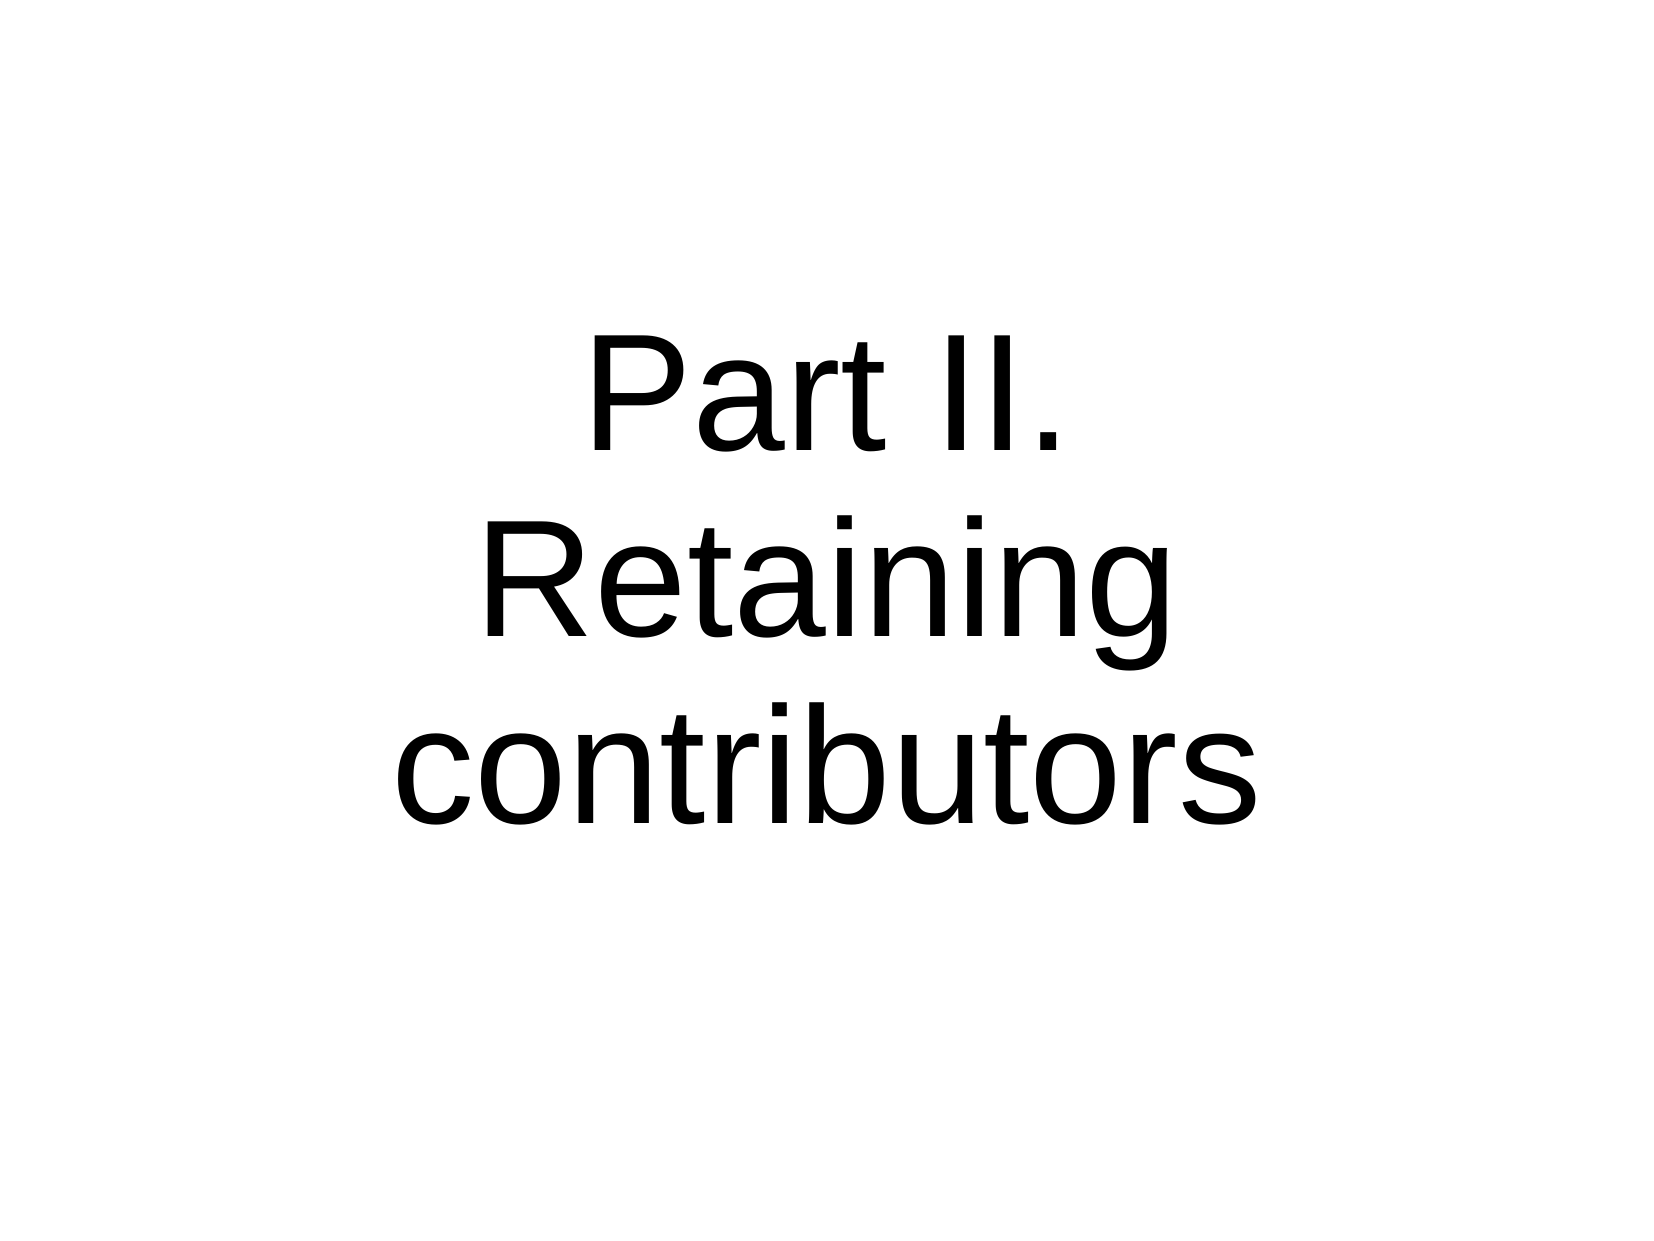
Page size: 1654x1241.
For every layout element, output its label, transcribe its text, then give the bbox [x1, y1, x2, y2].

subtitle Part II. Retaining contributors [82, 49, 1571, 1109]
